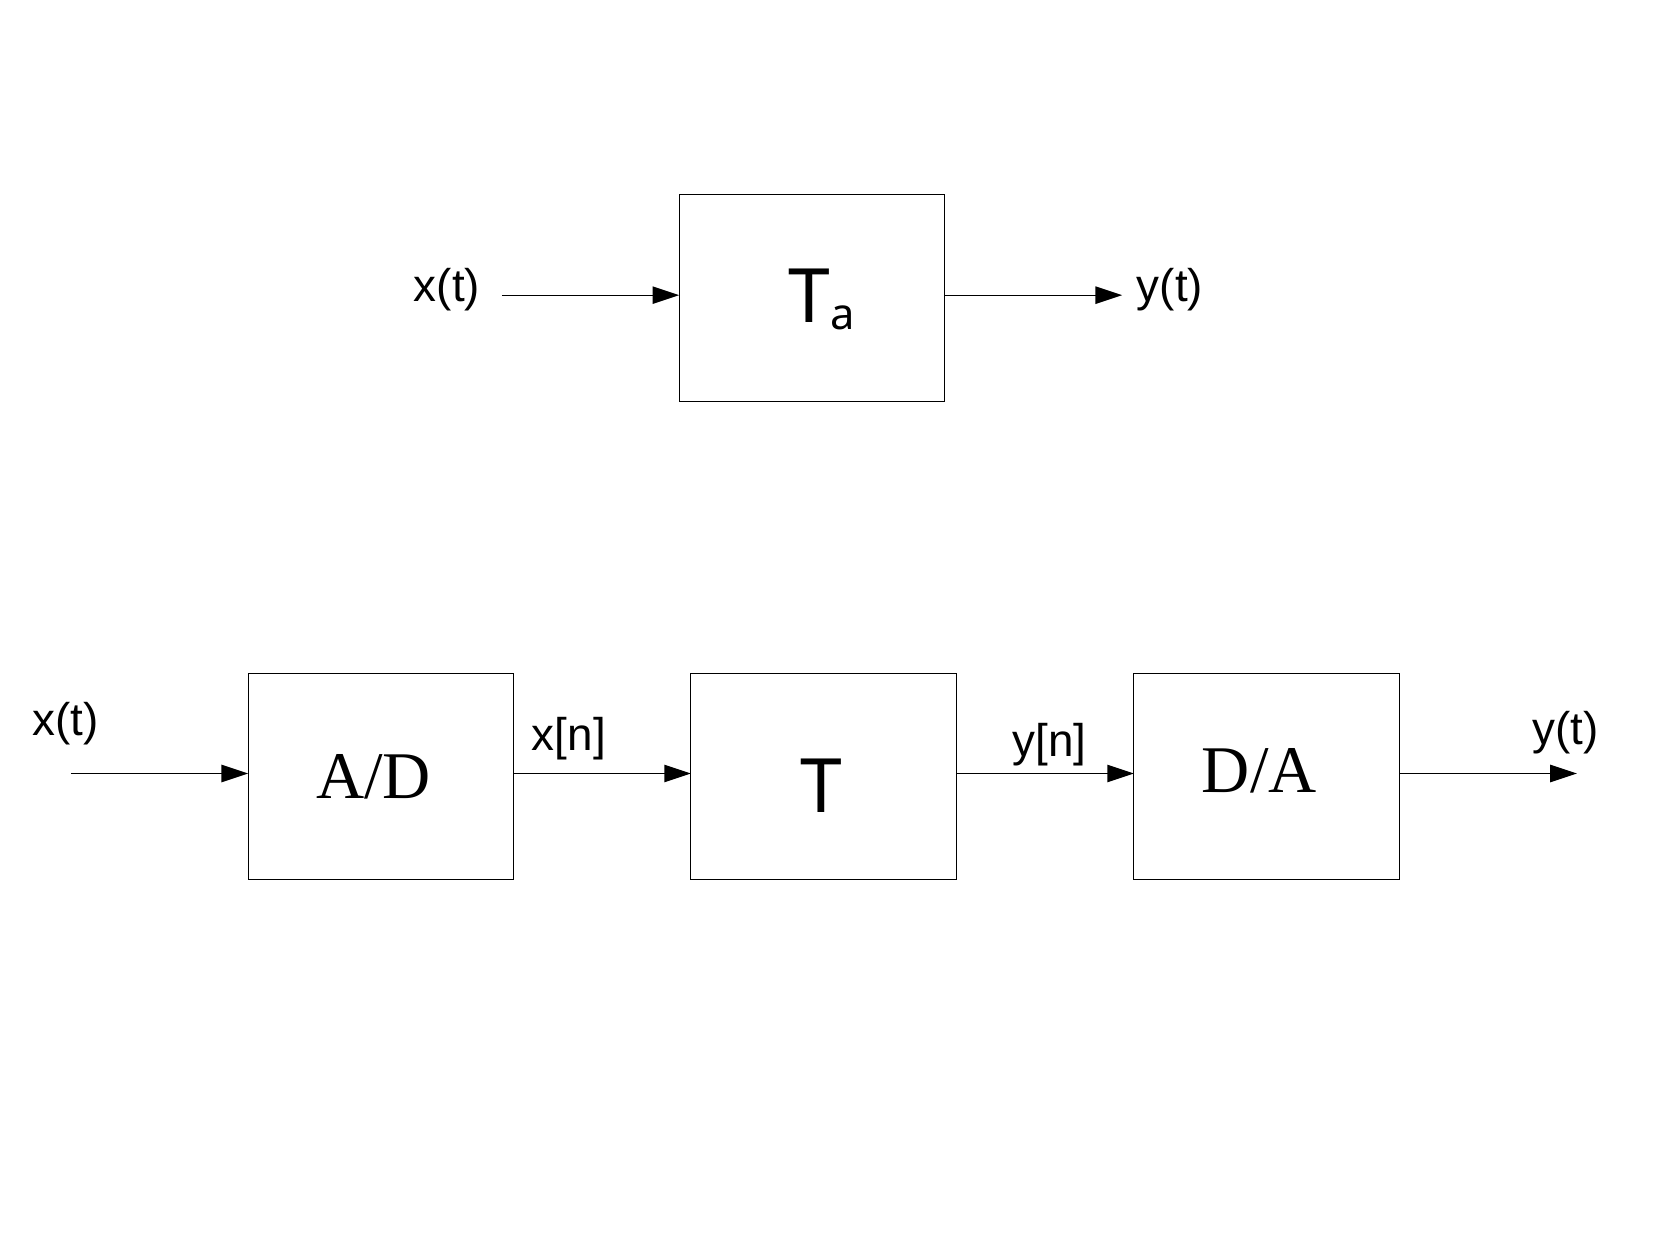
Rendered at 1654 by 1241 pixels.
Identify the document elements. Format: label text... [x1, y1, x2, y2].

text_box D/A [1187, 725, 1383, 815]
text_box y(t) [1122, 252, 1230, 325]
text_box T [785, 725, 902, 837]
text_box A/D [301, 731, 485, 821]
text_box x[n] [517, 701, 633, 774]
text_box y[n] [998, 707, 1106, 780]
text_box Ta [773, 235, 890, 369]
text_box x(t) [399, 252, 502, 325]
text_box x(t) [17, 686, 121, 765]
text_box y(t) [1517, 695, 1625, 768]
